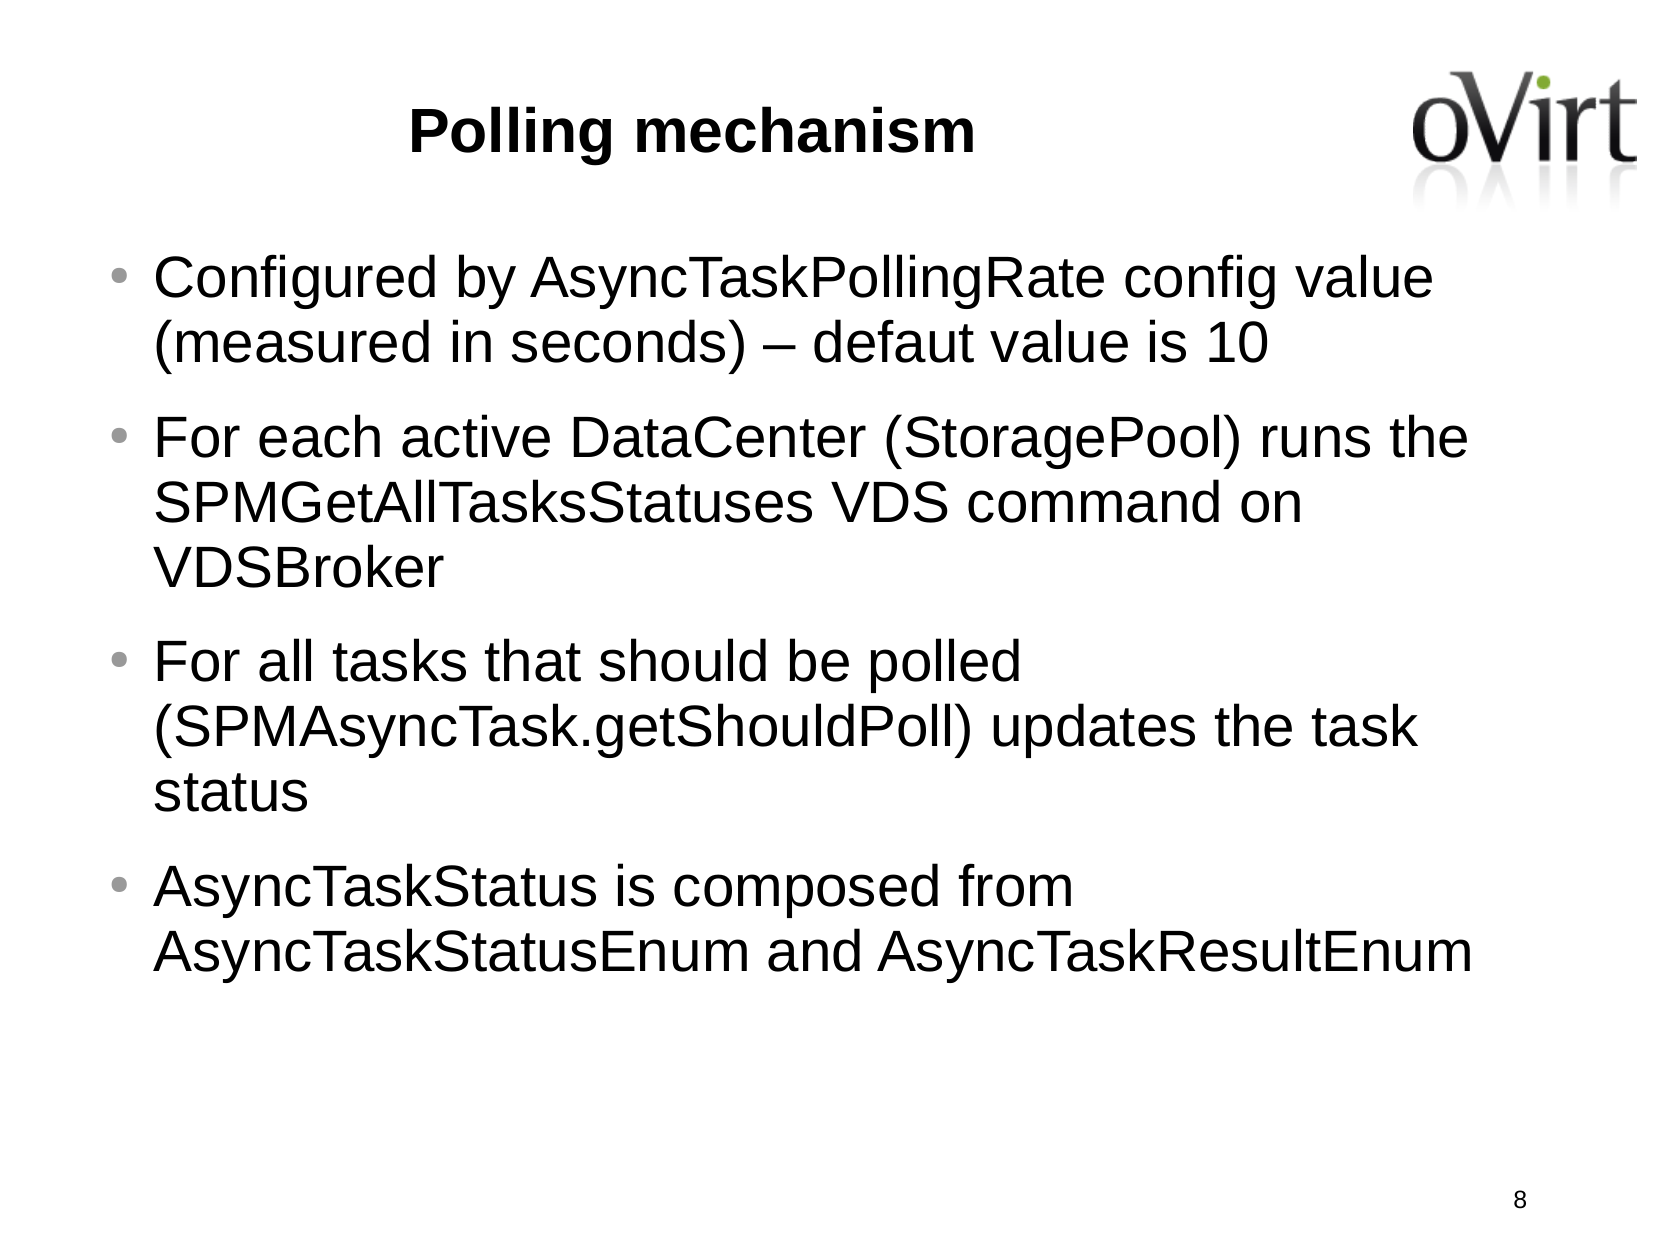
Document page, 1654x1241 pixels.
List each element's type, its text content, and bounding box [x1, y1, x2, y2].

list Configured by AsyncTaskPollingRate config value (measured in seconds) – defaut value is 10 For each active DataCenter (StoragePool) runs the SPMGetAllTasksStatuses VDS command on VDSBroker For all tasks that should be polled (SPMAsyncTask.getShouldPoll) updates the task status AsyncTaskStatus is composed from AsyncTaskStatusEnum and AsyncTaskResultEnum [93, 244, 1583, 1158]
title Polling mechanism [82, 37, 1303, 226]
picture [1413, 63, 1637, 212]
